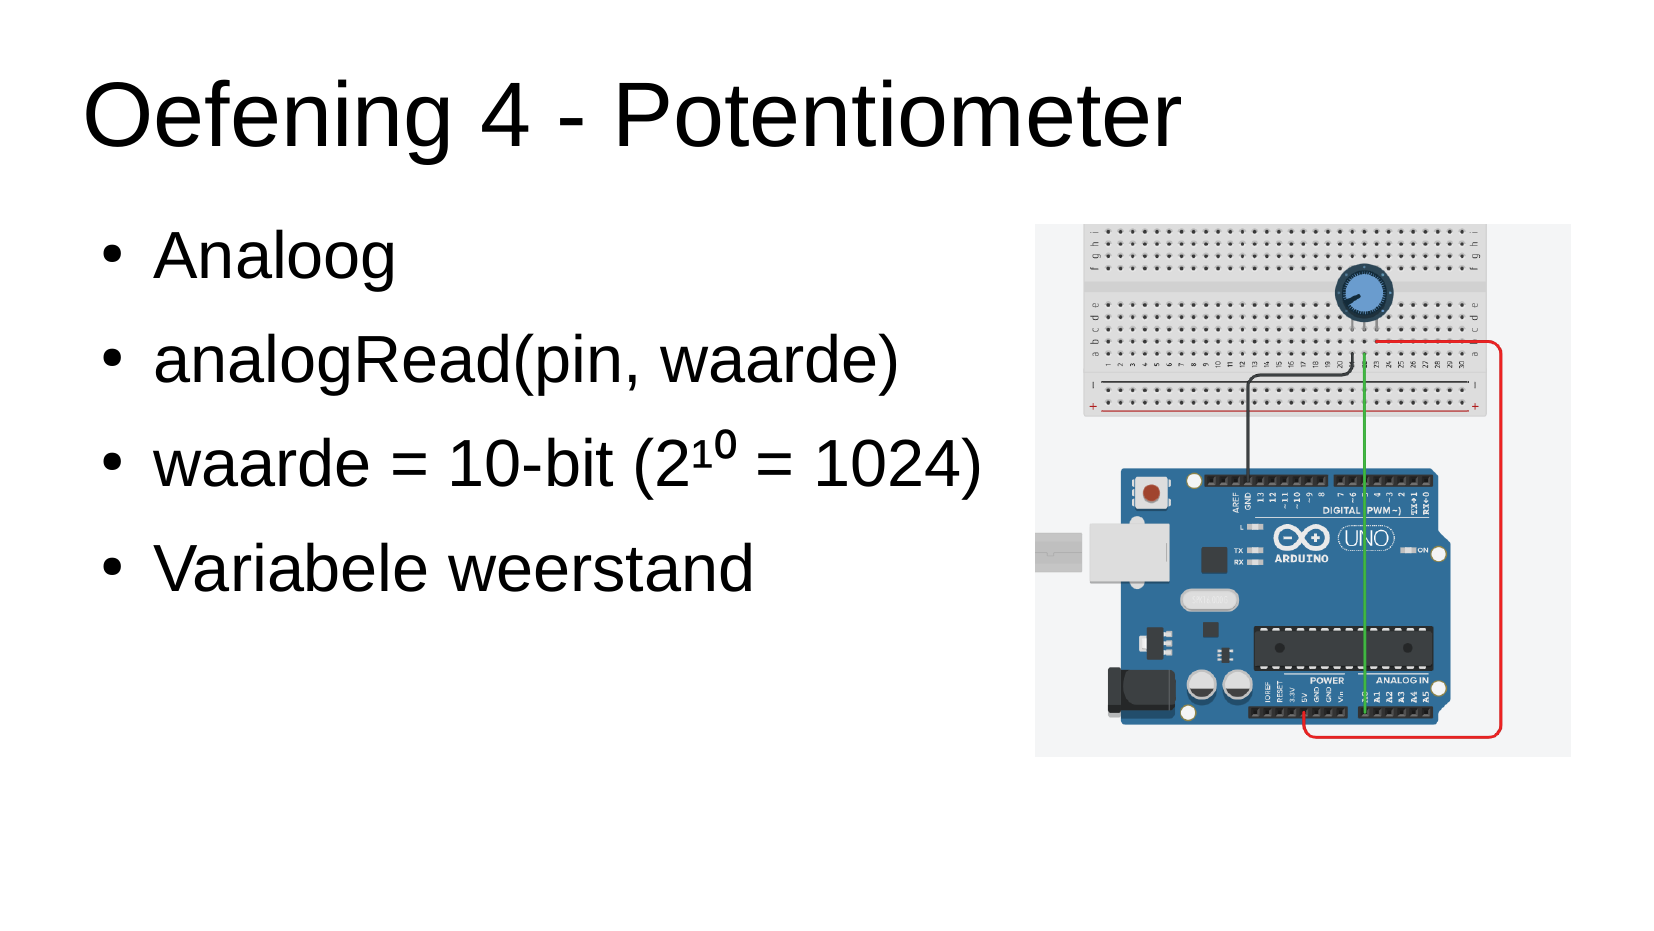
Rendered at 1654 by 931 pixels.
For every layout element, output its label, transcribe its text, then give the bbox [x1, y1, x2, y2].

title Oefening 4 - Potentiometer [82, 37, 1571, 193]
picture [1035, 224, 1571, 758]
list Analoog analogRead(pin, waarde) waarde = 10-bit (2¹⁰ = 1024) Variabele weerstand [82, 217, 1571, 758]
